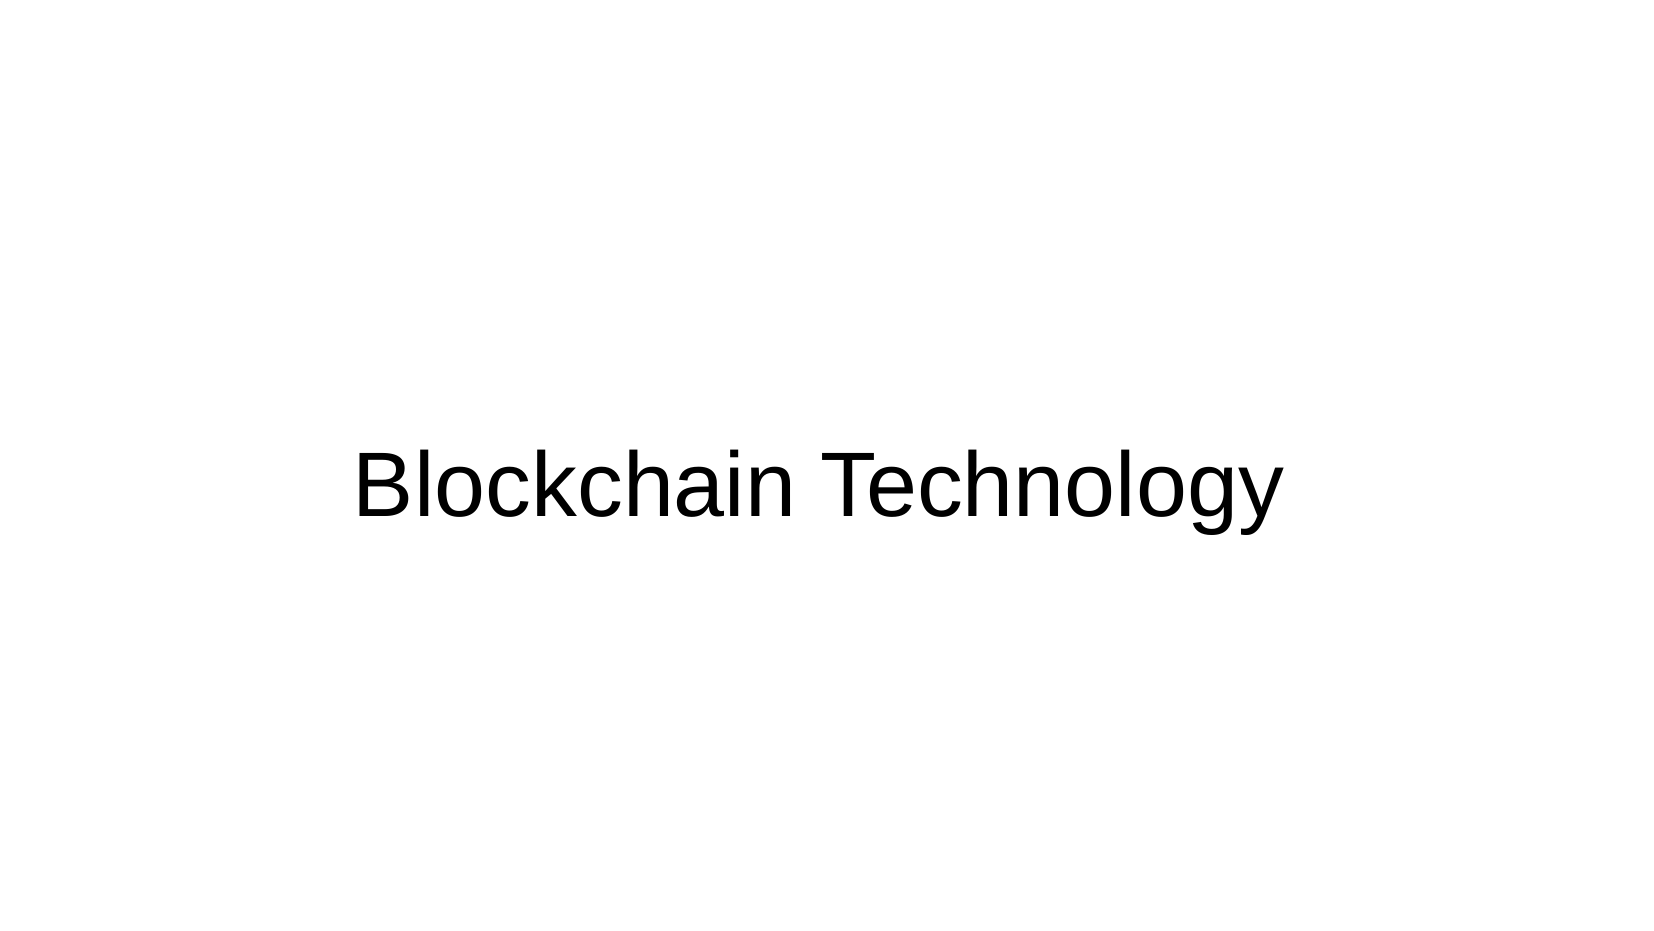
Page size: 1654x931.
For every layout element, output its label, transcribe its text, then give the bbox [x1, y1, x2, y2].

title Blockchain Technology [75, 407, 1564, 563]
